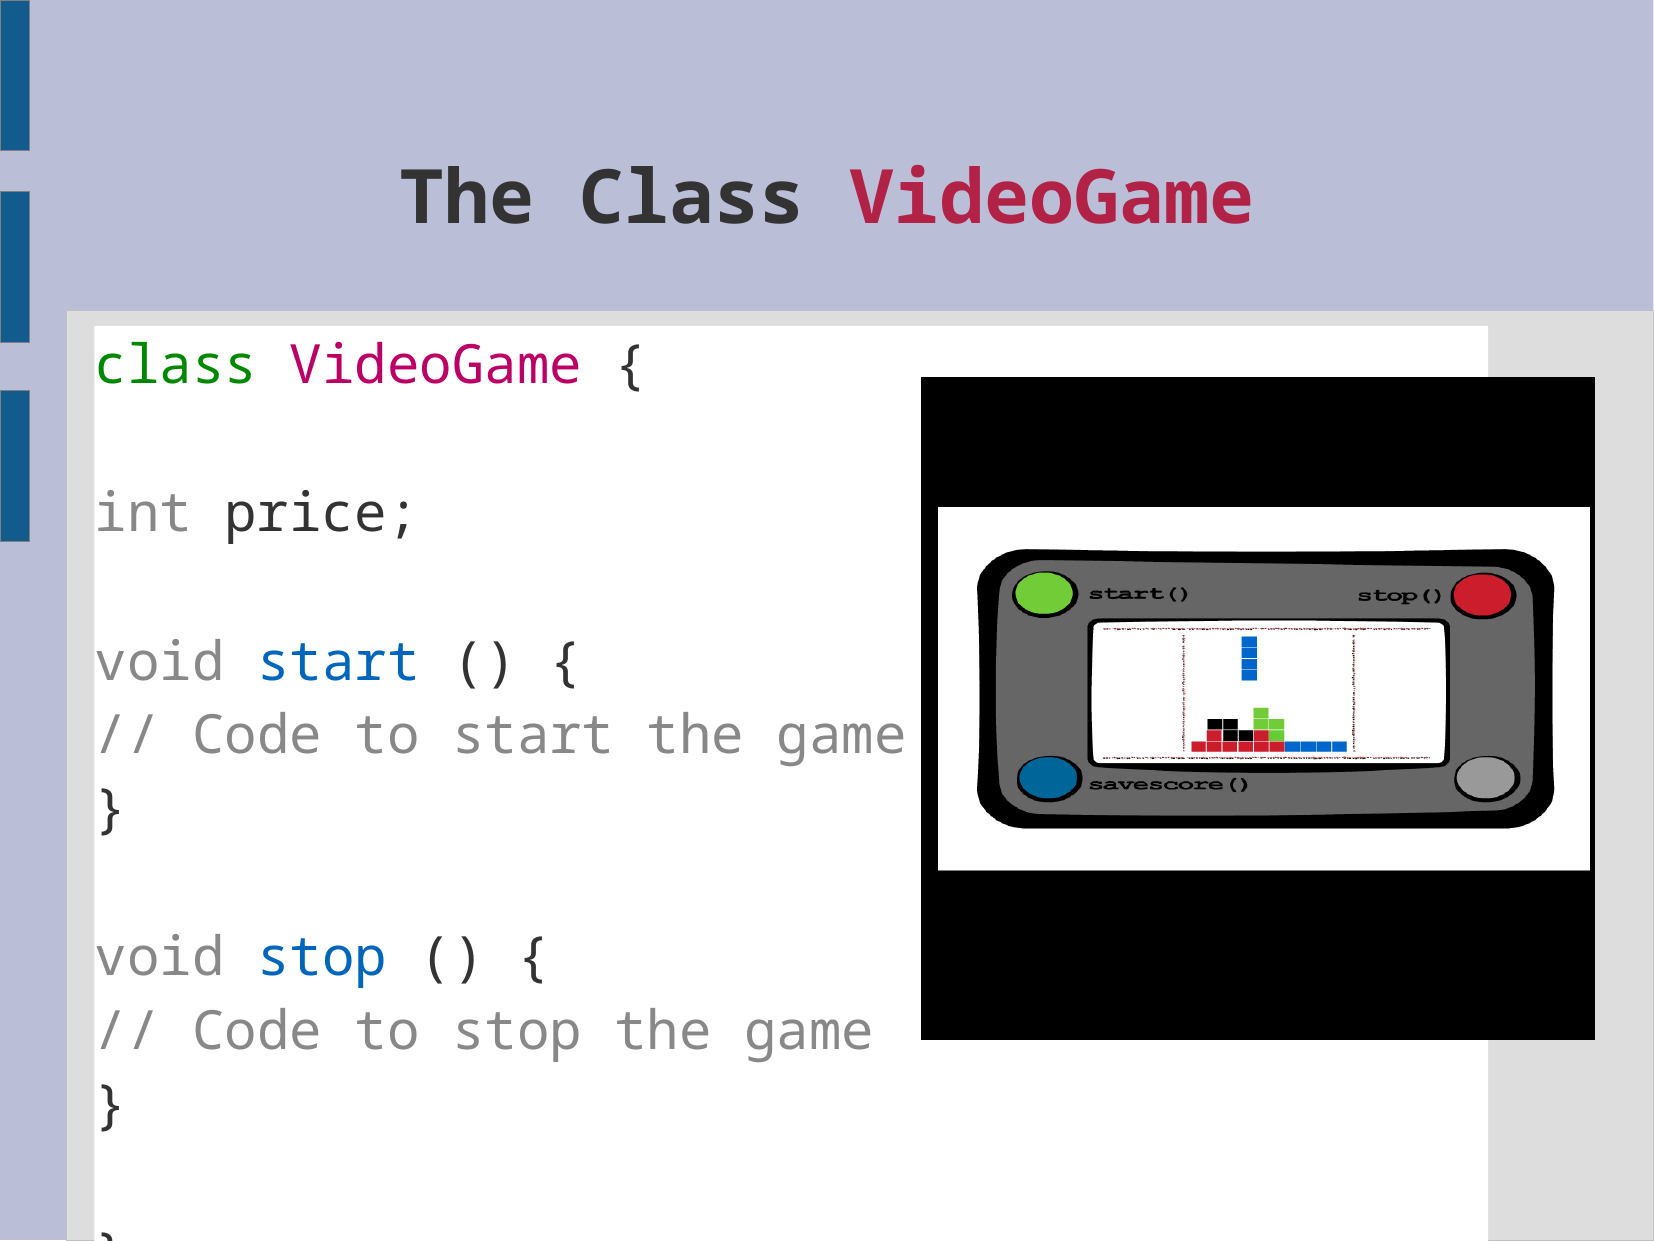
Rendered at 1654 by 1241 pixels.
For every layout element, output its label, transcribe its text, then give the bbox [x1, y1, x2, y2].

picture [921, 377, 1595, 1040]
title The Class VideoGame [121, 91, 1534, 299]
list class VideoGame { int price; void start () { // Code to start the game } void stop () { // Code to stop the game } } [94, 325, 1489, 1153]
